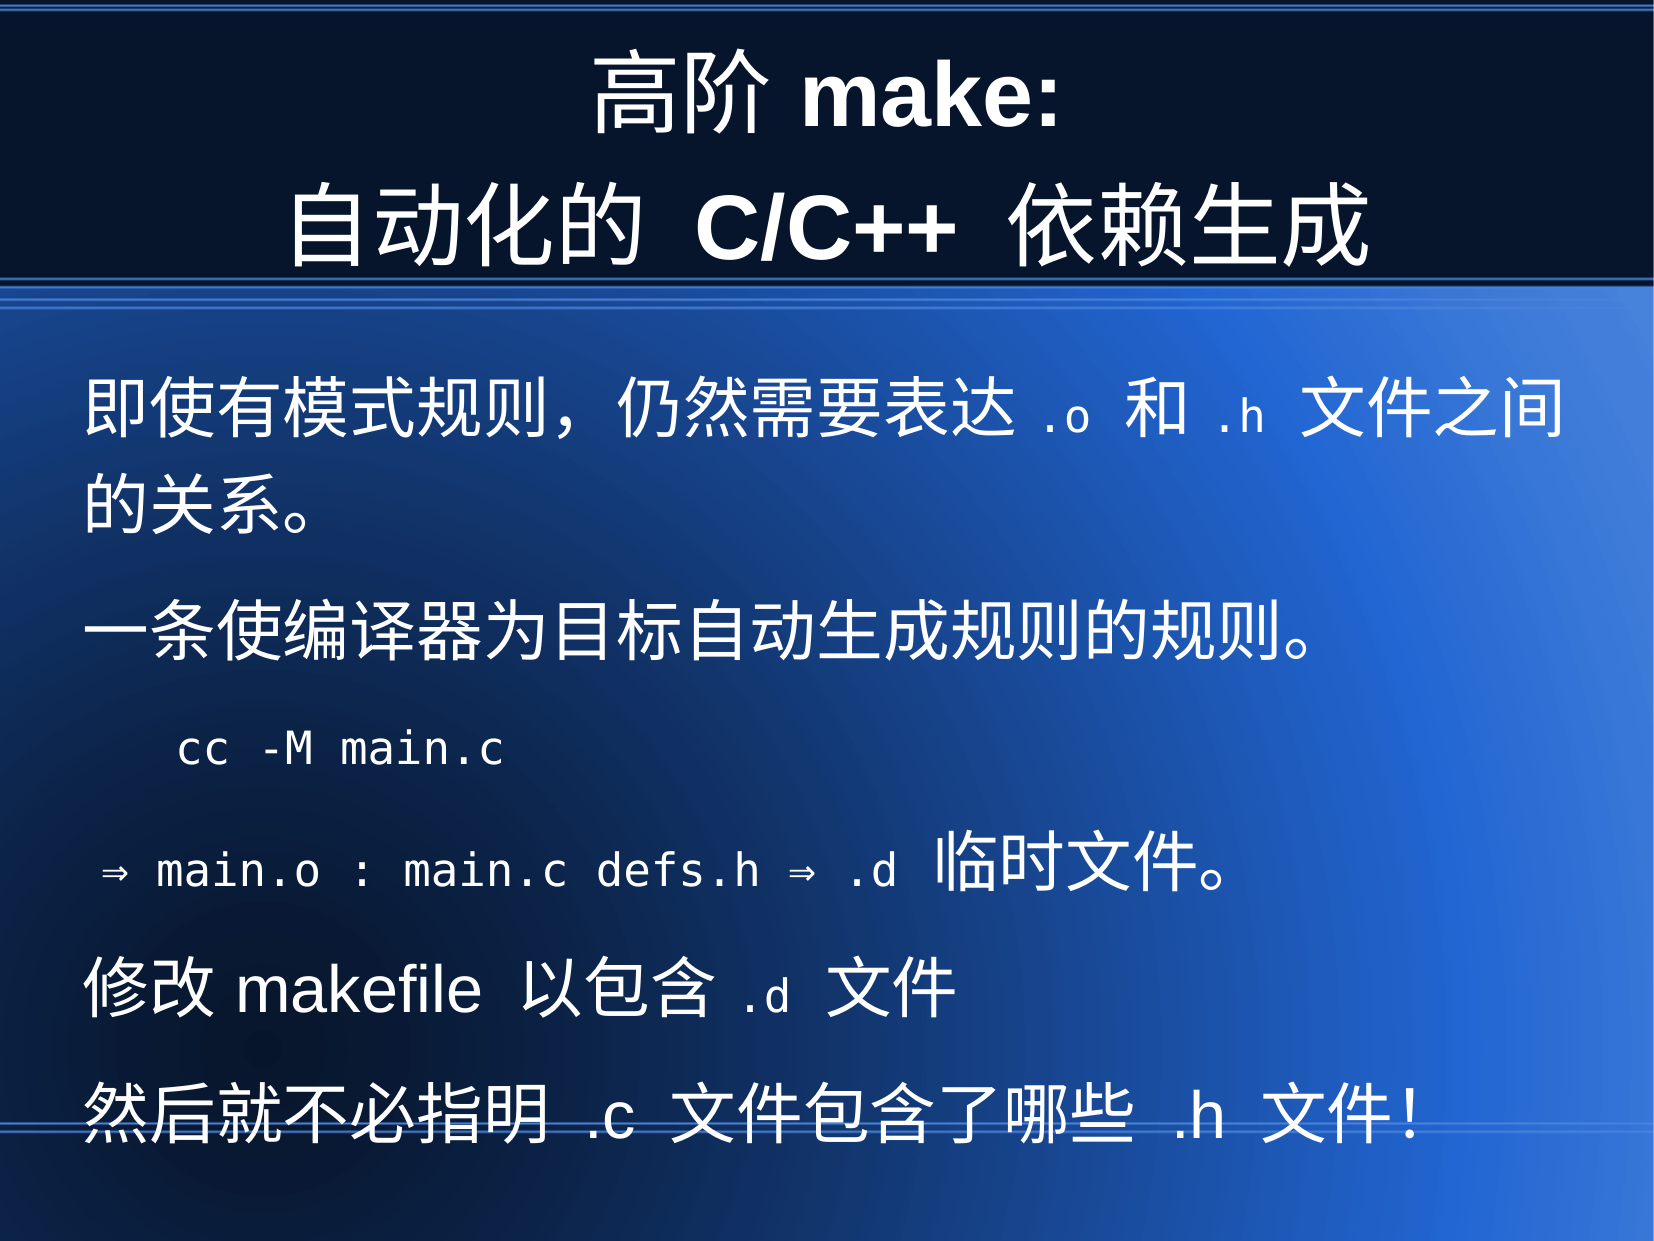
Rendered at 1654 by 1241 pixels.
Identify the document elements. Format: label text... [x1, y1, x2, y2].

list 即使有模式规则，仍然需要表达.o 和.h 文件之间的关系。 一条使编译器为目标自动生成规则的规则。 cc -M main.c ⇒ main.o : main.c defs.h ⇒ .d 临时文件。 修改makefile 以包含.d 文件 然后就不必指明 .c 文件包含了哪些 .h 文件！ [82, 355, 1571, 1118]
title 高阶make: 自动化的 C/C++ 依赖生成 [82, 29, 1571, 277]
picture [0, 0, 1654, 1241]
